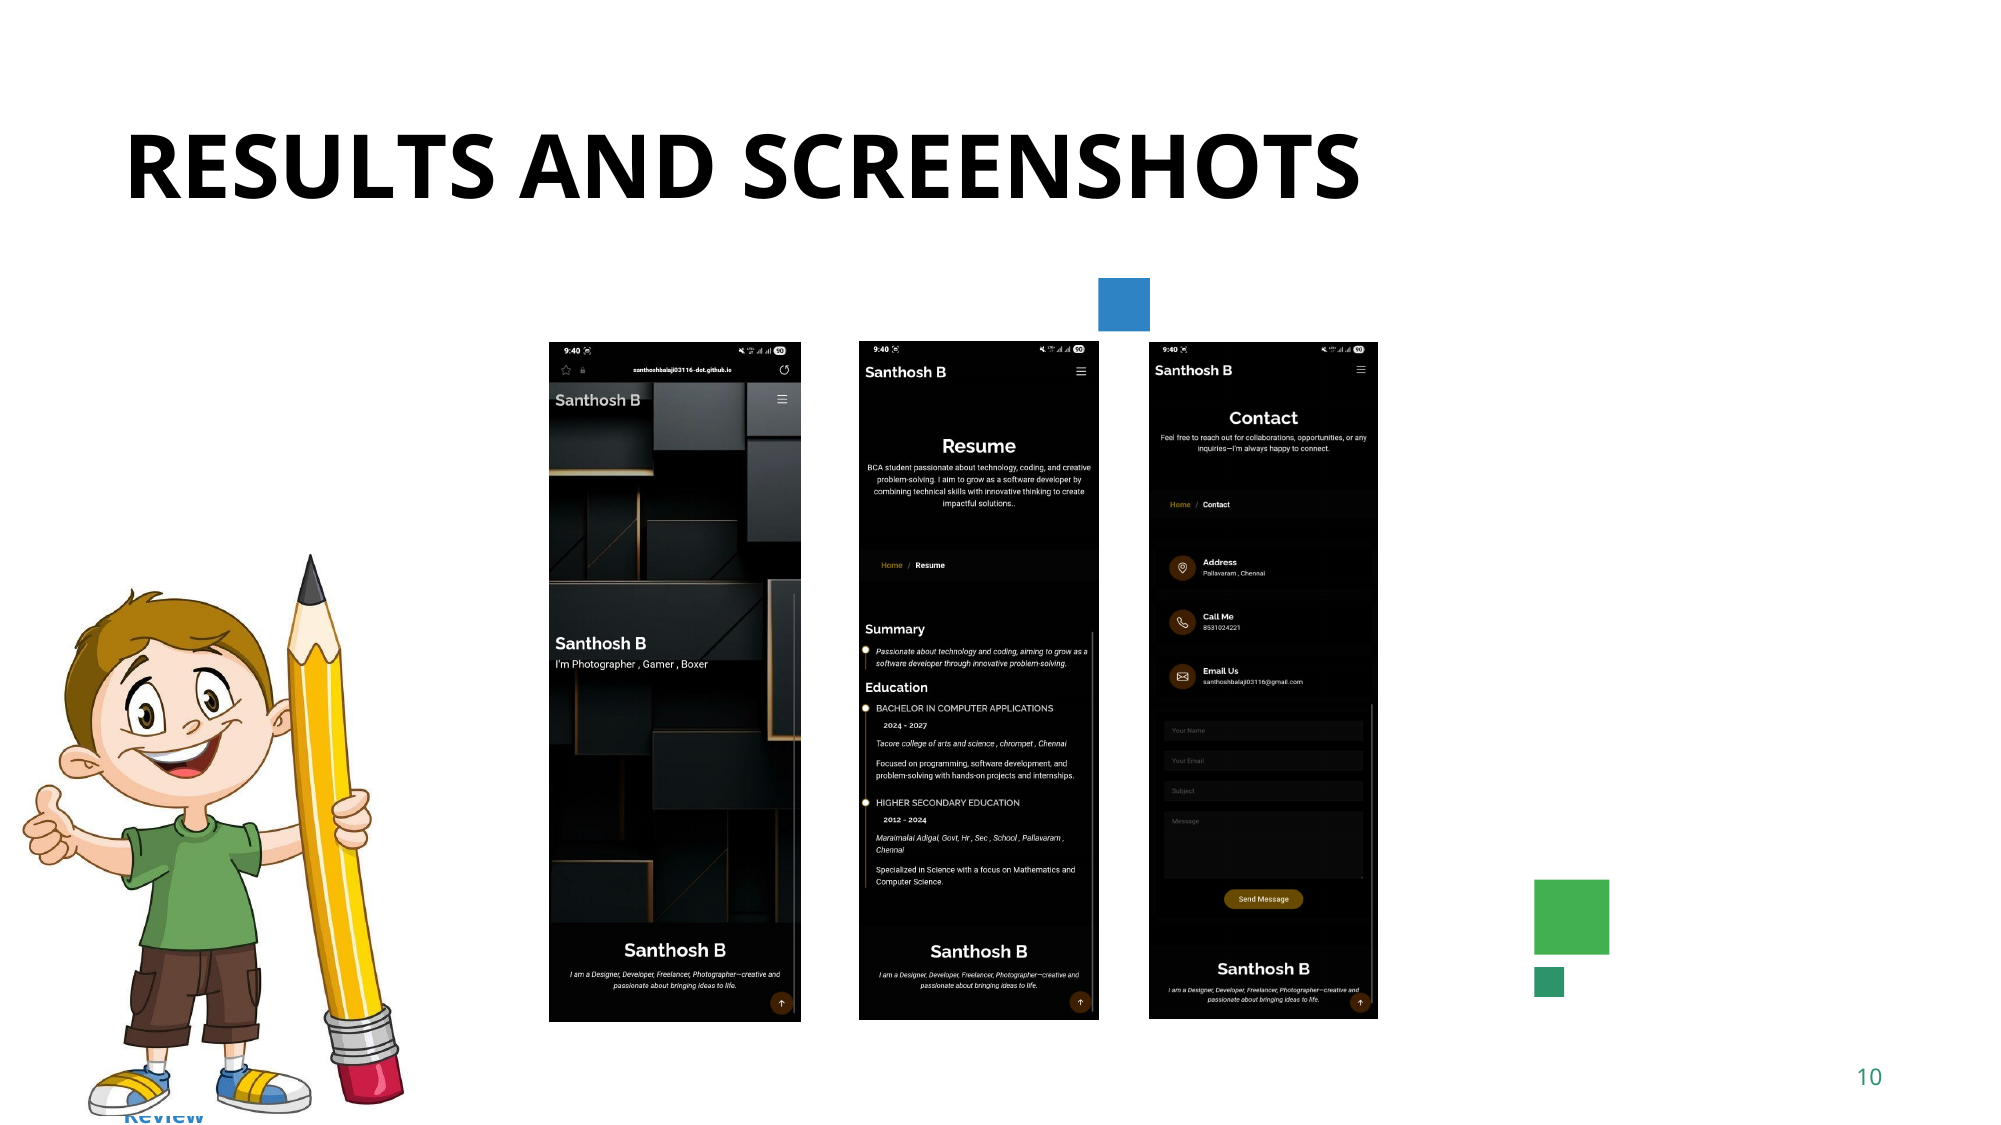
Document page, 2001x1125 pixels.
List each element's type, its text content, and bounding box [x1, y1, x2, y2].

picture [10, 554, 416, 1116]
text_box [1534, 879, 1610, 955]
title RESULTS AND SCREENSHOTS [121, 107, 1513, 218]
picture [1149, 342, 1378, 1019]
text_box [1098, 278, 1150, 332]
picture [549, 342, 801, 1022]
text_box 10 [1849, 1061, 1888, 1094]
text_box [1534, 967, 1565, 997]
picture [859, 341, 1099, 1020]
